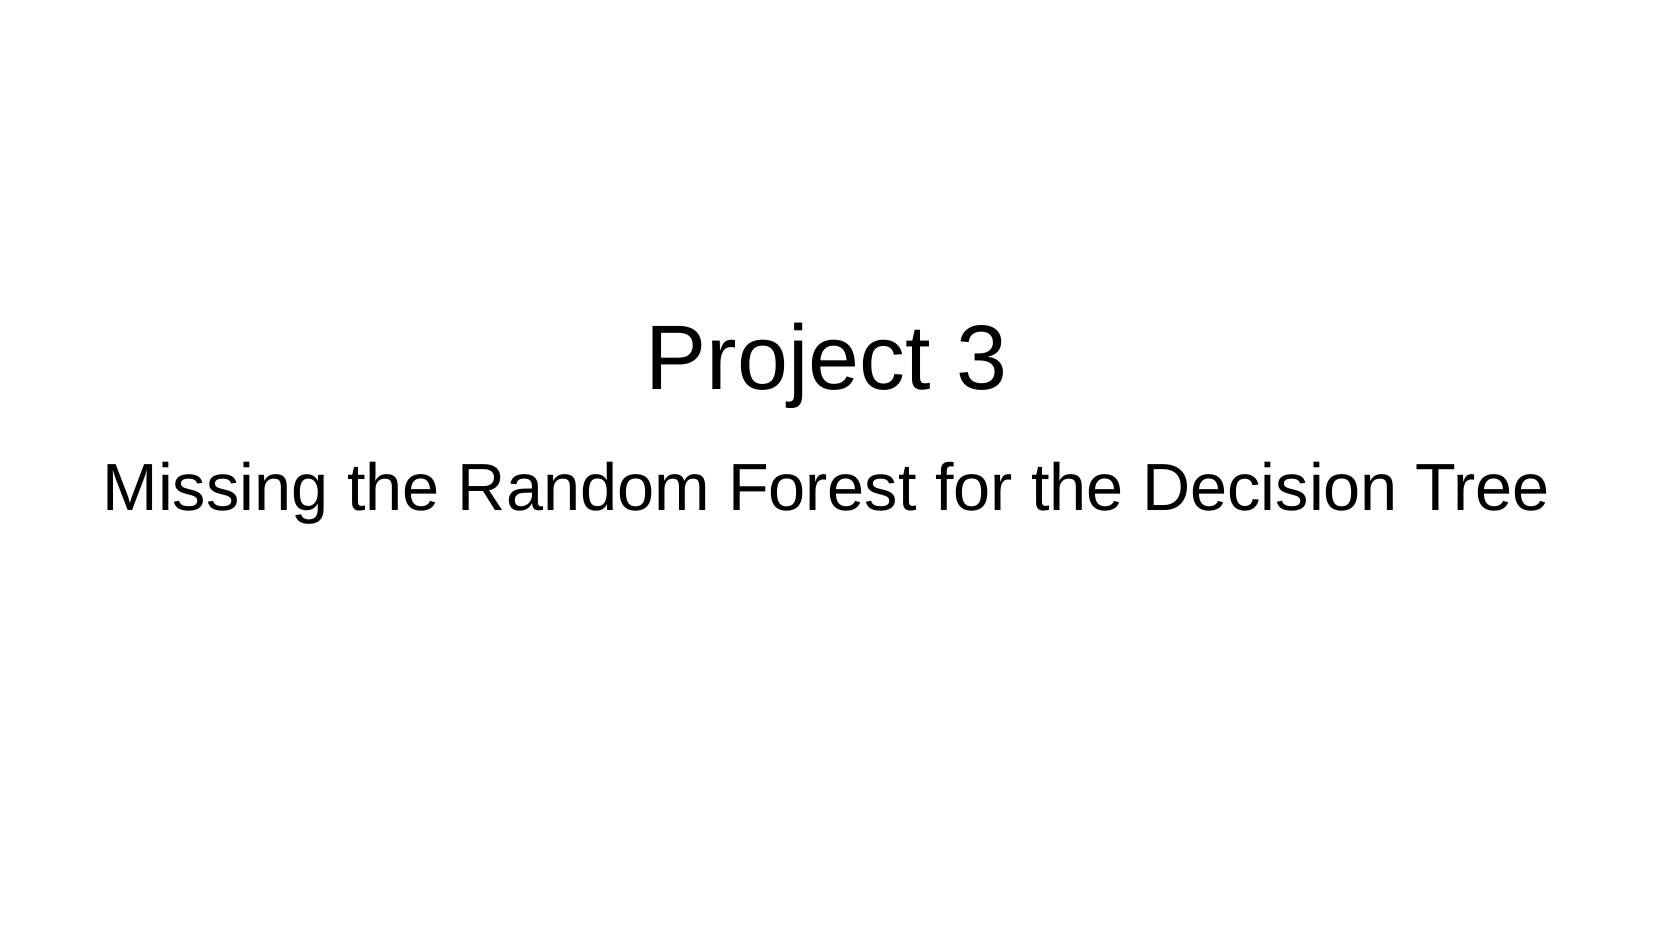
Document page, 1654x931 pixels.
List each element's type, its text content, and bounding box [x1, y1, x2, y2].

subtitle Missing the Random Forest for the Decision Tree [82, 217, 1571, 758]
